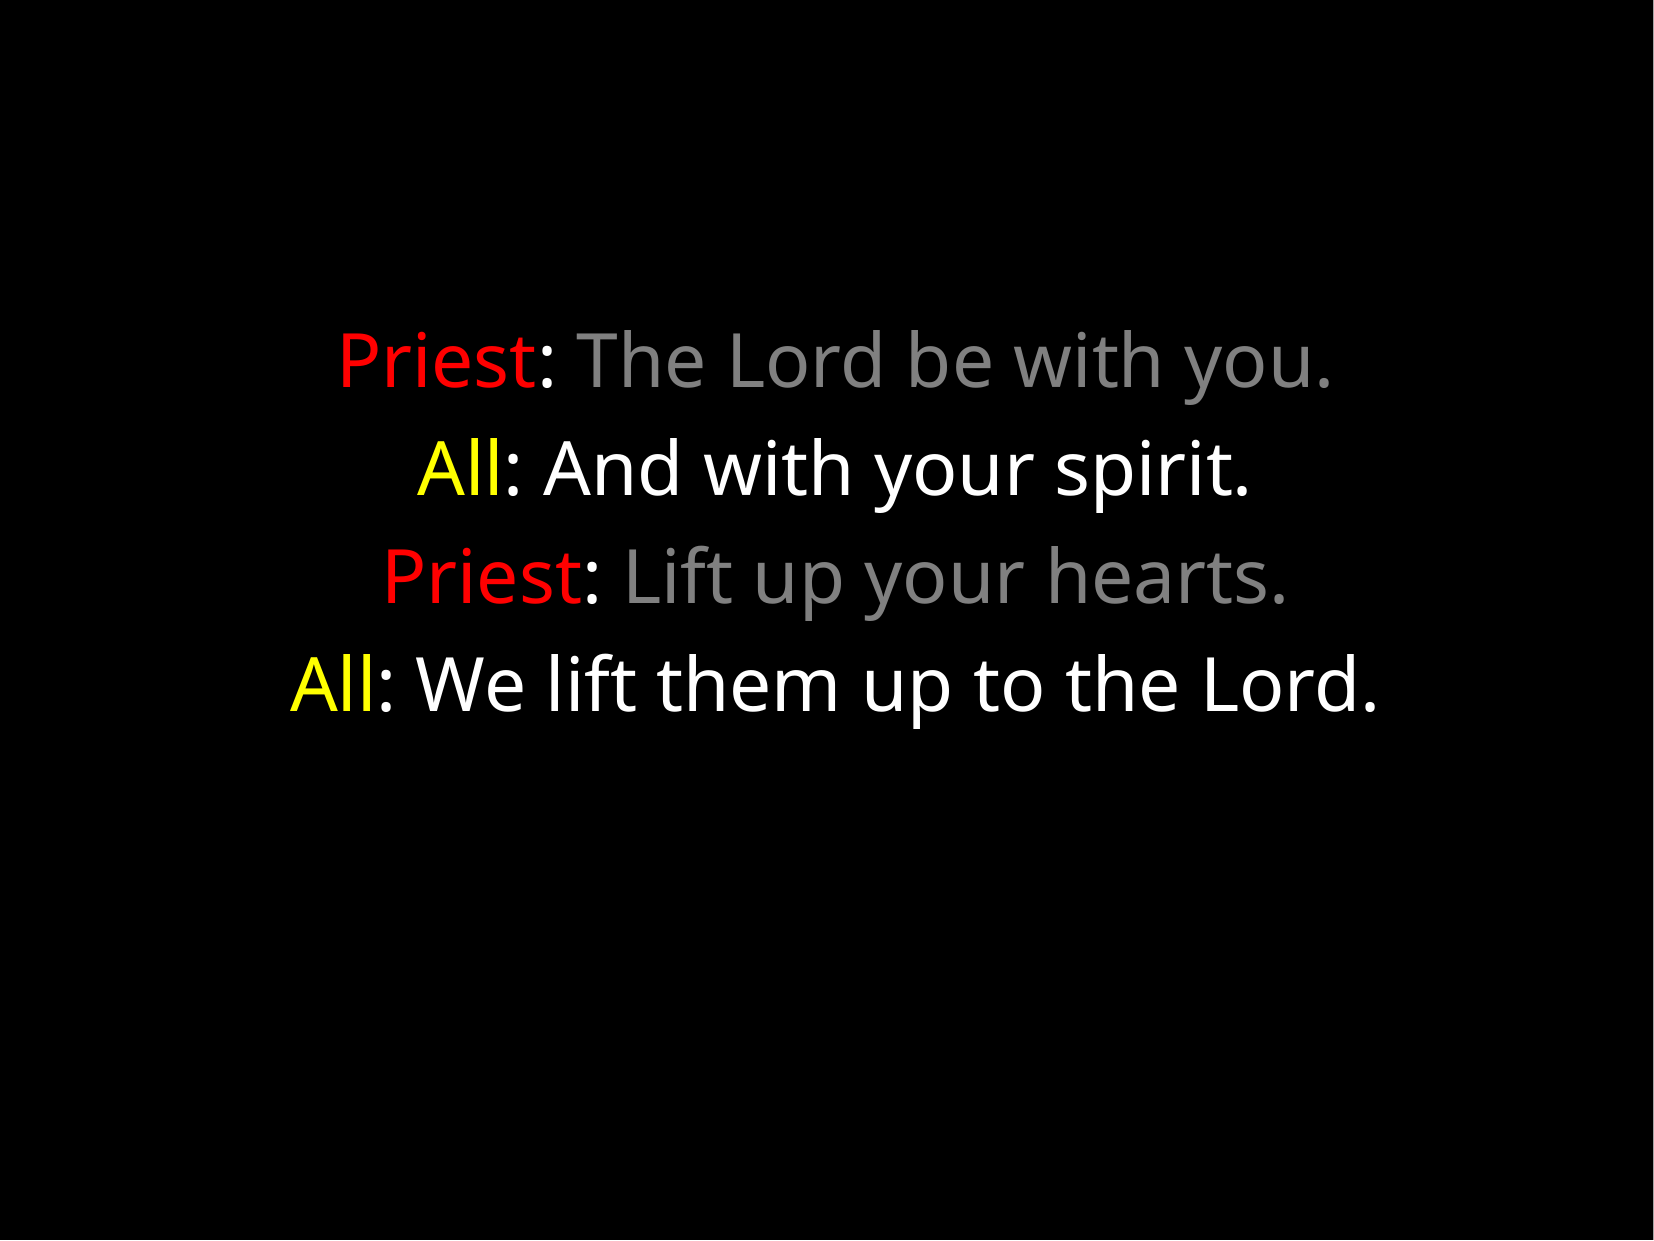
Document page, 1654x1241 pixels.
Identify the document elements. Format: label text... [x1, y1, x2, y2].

list Priest: The Lord be with you. All: And with your spirit. Priest: Lift up your hearts. All: We lift them up to the Lord. [0, 307, 1654, 1027]
